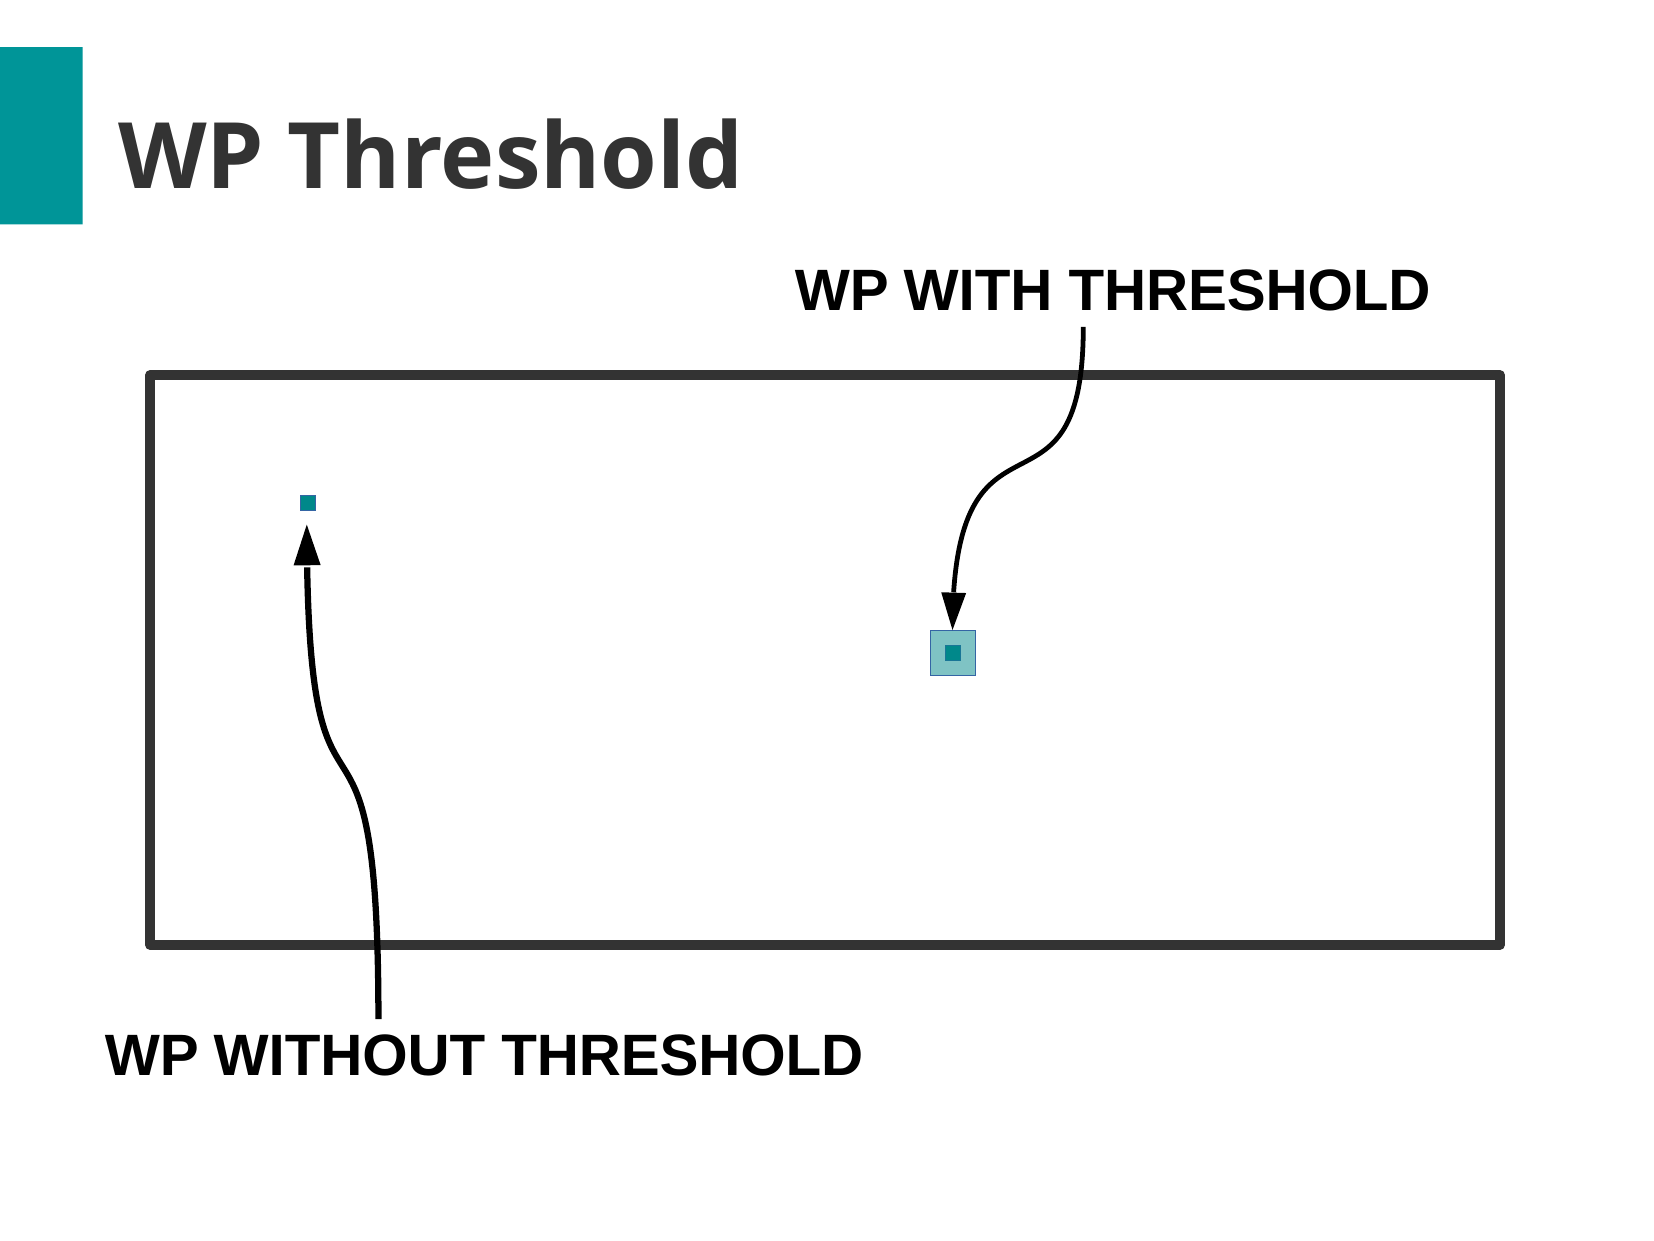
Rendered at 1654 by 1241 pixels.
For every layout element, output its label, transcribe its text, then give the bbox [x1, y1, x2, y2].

title WP Threshold [118, 49, 1571, 257]
text_box WP WITHOUT THRESHOLD [90, 1015, 879, 1096]
text_box WP WITH THRESHOLD [780, 250, 1446, 331]
text_box [300, 495, 316, 511]
text_box [930, 630, 976, 676]
